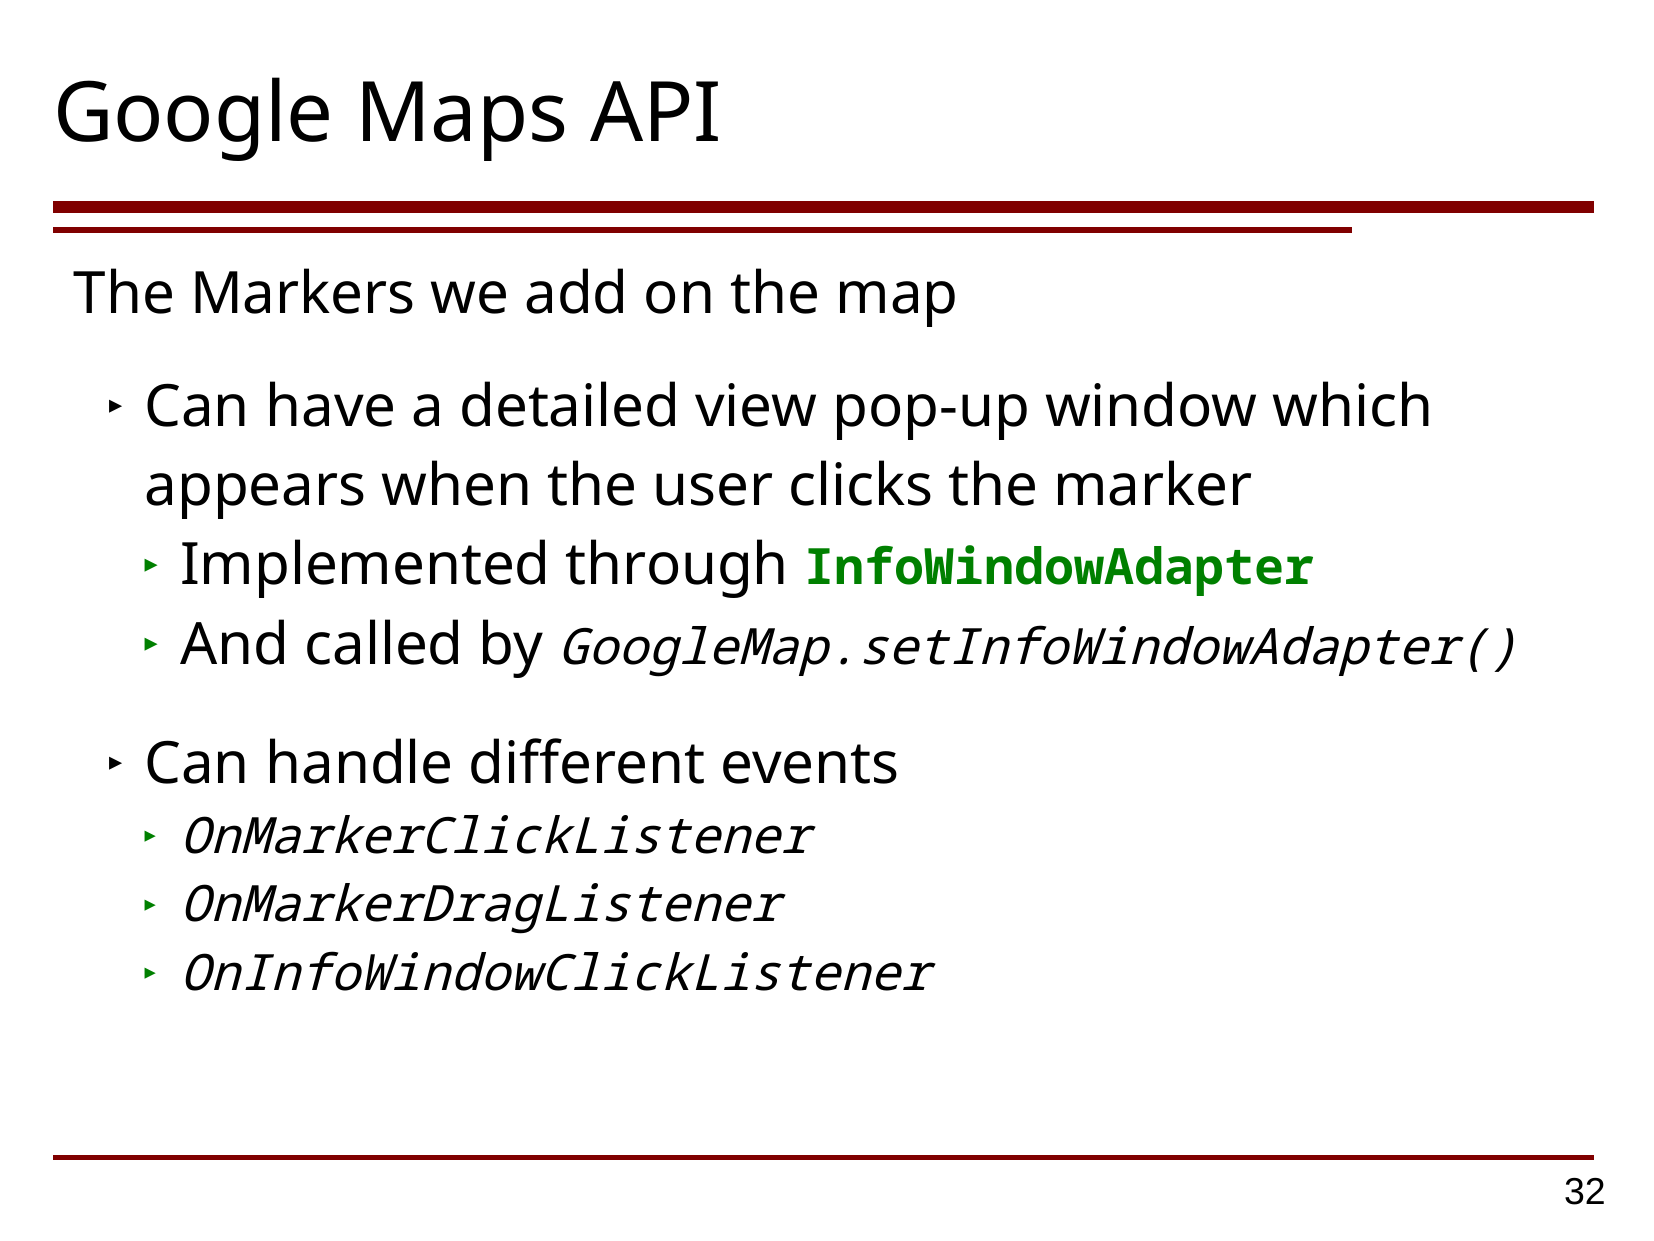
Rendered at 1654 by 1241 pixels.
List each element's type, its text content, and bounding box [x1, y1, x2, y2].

text_box The Markers we add on the map Can have a detailed view pop-up window which appears when the user clicks the marker Implemented through InfoWindowAdapter And called by GoogleMap.setInfoWindowAdapter() Can handle different events OnMarkerClickListener OnMarkerDragListener OnInfoWindowClickListener [59, 243, 1595, 984]
text_box <número> [35, 1163, 1654, 1221]
text_box [58, 240, 1408, 1152]
subtitle Google Maps API [53, 48, 1542, 172]
